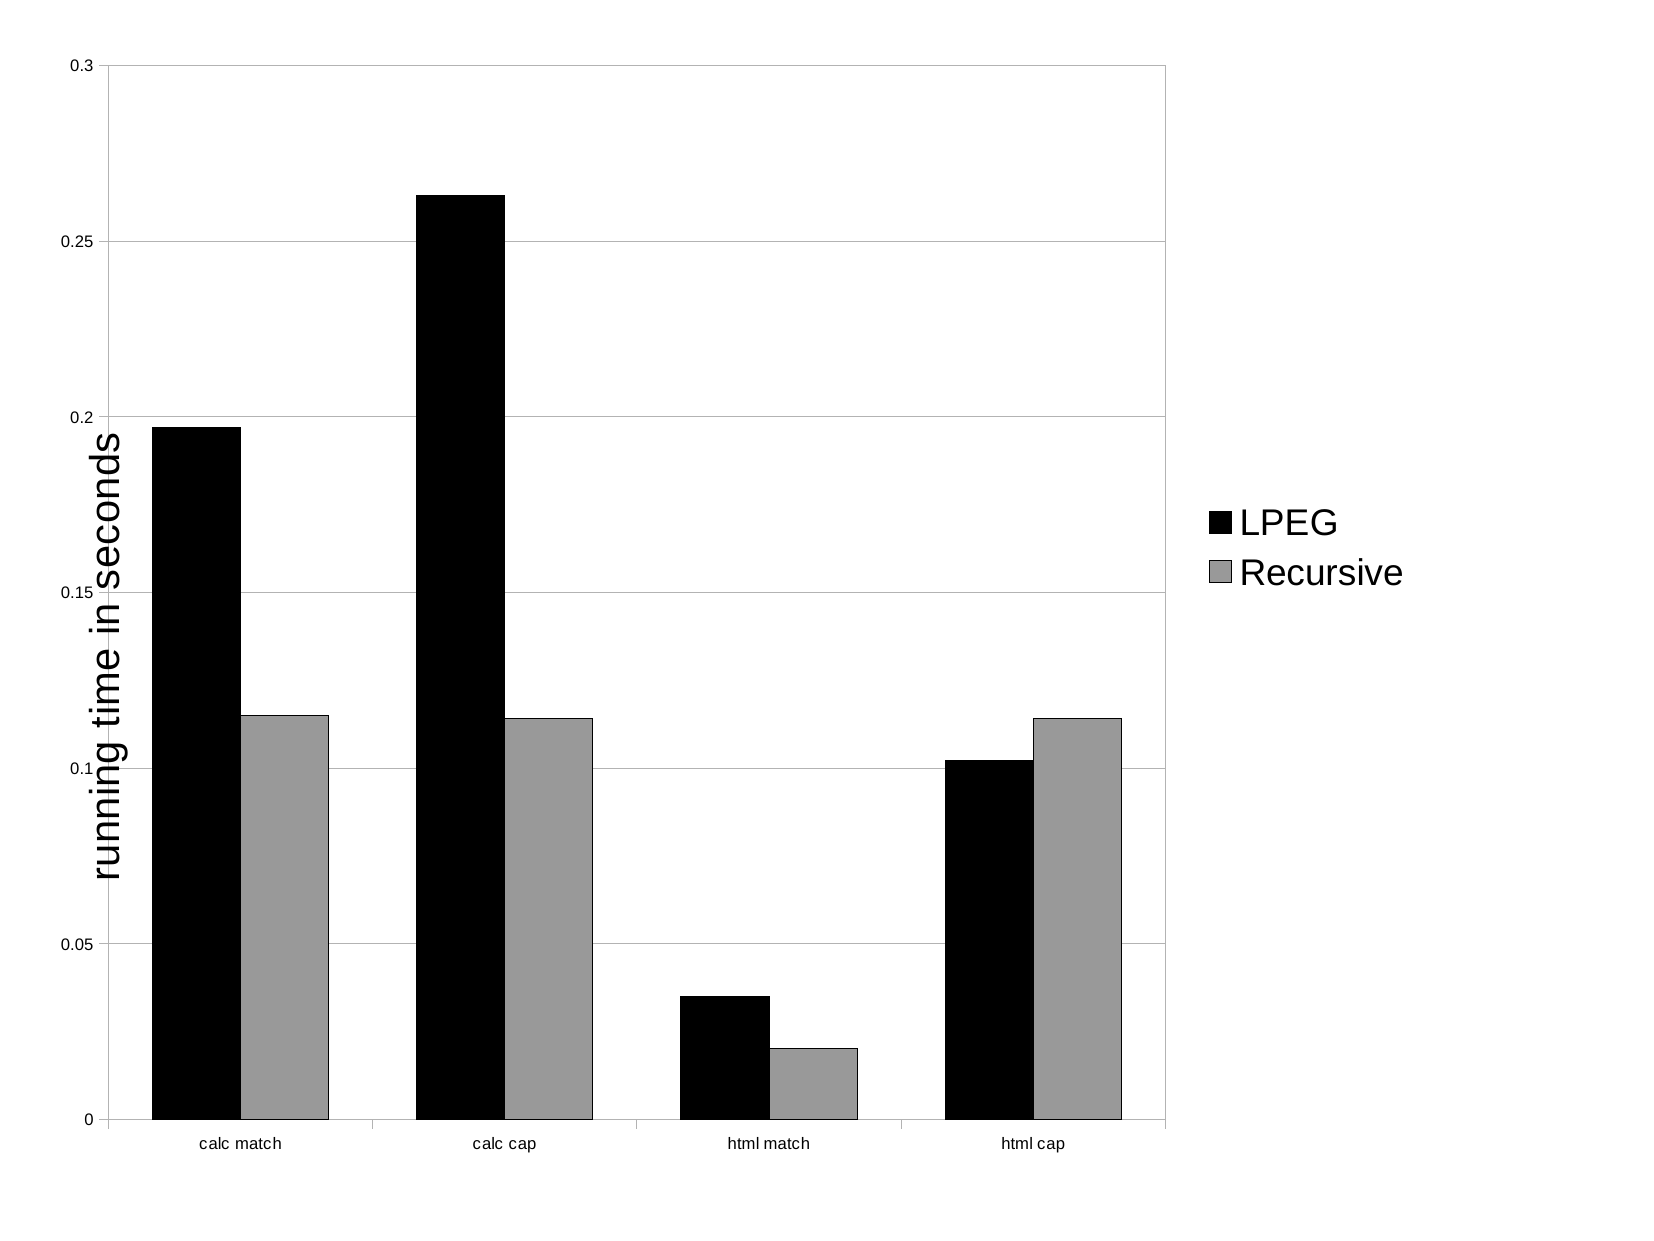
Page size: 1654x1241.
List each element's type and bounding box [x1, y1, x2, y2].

chart [37, 33, 1613, 1201]
